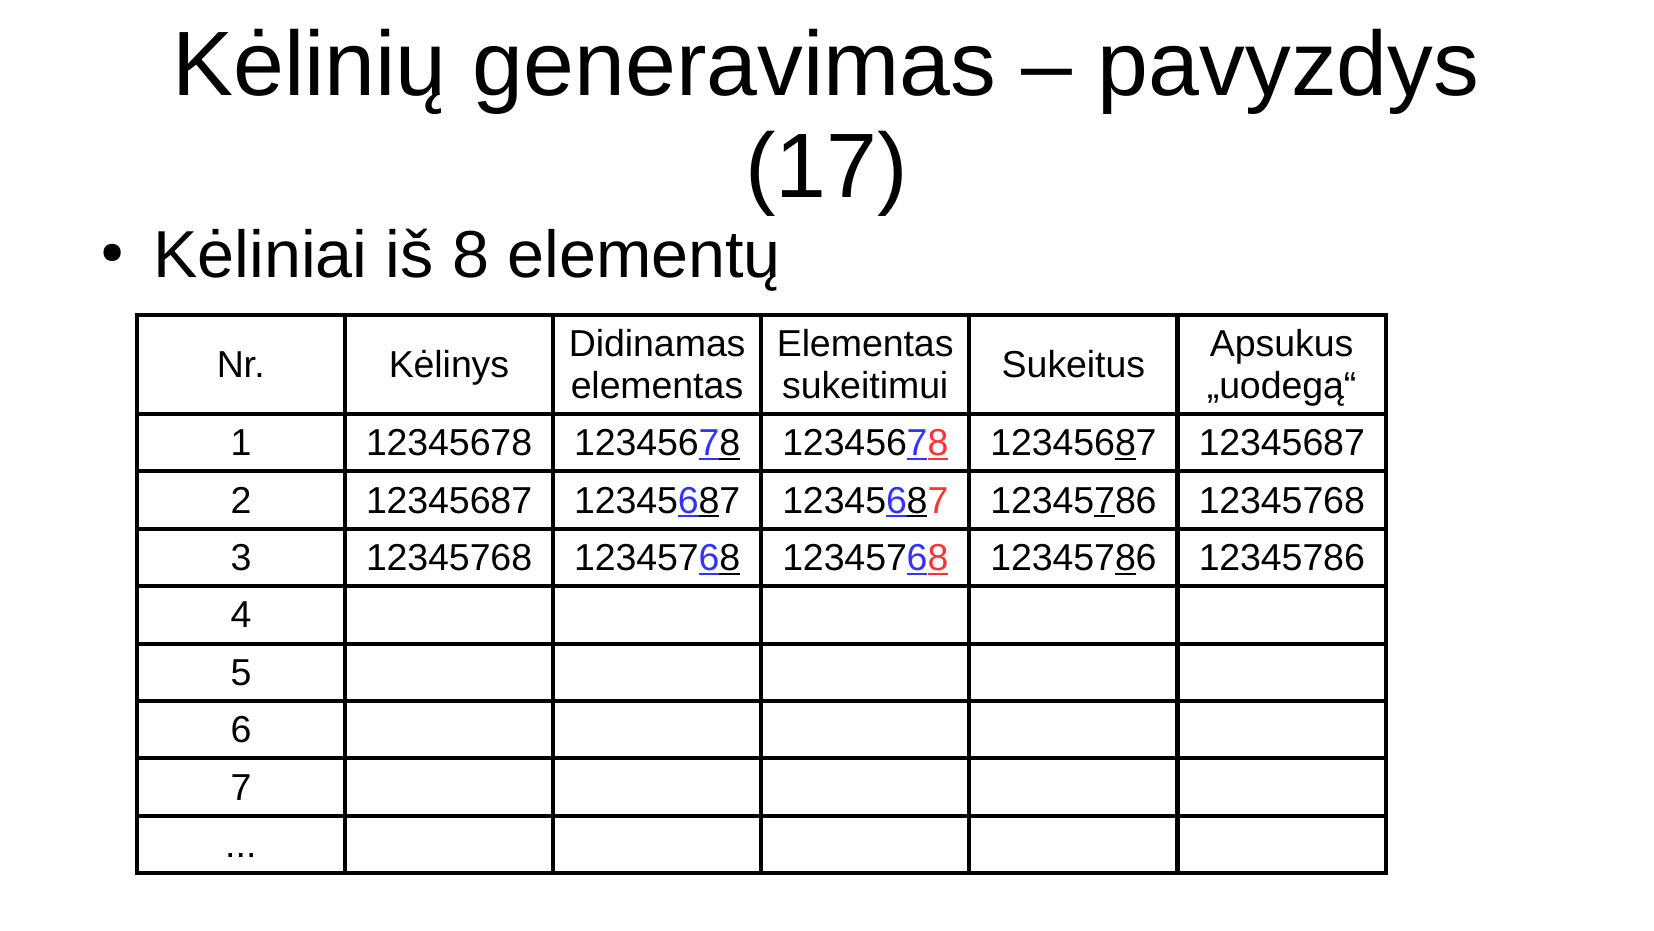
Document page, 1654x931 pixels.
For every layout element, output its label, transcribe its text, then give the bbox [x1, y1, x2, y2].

table_cell 6 [139, 703, 343, 756]
table_cell 12345687 [1180, 416, 1384, 469]
table_cell 12345768 [1180, 473, 1384, 527]
table_cell [555, 760, 759, 814]
table_cell [347, 703, 551, 756]
table_cell 12345768 [555, 531, 759, 584]
table_cell [1180, 818, 1384, 871]
table_cell [347, 760, 551, 814]
table_header Apsukus „uodegą“ [1180, 317, 1384, 412]
table_cell [1180, 703, 1384, 756]
table_cell [763, 818, 967, 871]
table_cell 12345687 [347, 473, 551, 527]
table_cell 2 [139, 473, 343, 527]
table_cell 12345687 [971, 416, 1175, 469]
table_cell [763, 588, 967, 642]
table_cell ... [139, 818, 343, 871]
table_cell [555, 703, 759, 756]
table_cell [347, 818, 551, 871]
table_cell [555, 588, 759, 642]
table_cell [971, 703, 1175, 756]
table_cell [763, 703, 967, 756]
table_cell 12345786 [1180, 531, 1384, 584]
table_cell 12345687 [763, 473, 967, 527]
table_cell 7 [139, 760, 343, 814]
table_cell [1180, 760, 1384, 814]
table_cell [971, 760, 1175, 814]
table_cell [971, 818, 1175, 871]
table_cell 12345687 [555, 473, 759, 527]
table_cell [555, 818, 759, 871]
table_header Didinamas elementas [555, 317, 759, 412]
table_cell [1180, 646, 1384, 699]
table_cell 12345678 [763, 416, 967, 469]
table_cell 1 [139, 416, 343, 469]
table_cell 5 [139, 646, 343, 699]
table_cell [347, 646, 551, 699]
table_header Elementas sukeitimui [763, 317, 967, 412]
table_cell [763, 646, 967, 699]
title Kėlinių generavimas – pavyzdys (17) [82, 12, 1571, 217]
table_cell 12345678 [555, 416, 759, 469]
table_header Nr. [139, 317, 343, 412]
list Kėliniai iš 8 elementų [82, 217, 1571, 757]
table_cell 12345786 [971, 473, 1175, 527]
table_cell 12345768 [763, 531, 967, 584]
table_cell [971, 646, 1175, 699]
table_cell 12345678 [347, 416, 551, 469]
table_cell [555, 646, 759, 699]
table_cell 12345786 [971, 531, 1175, 584]
table_cell [971, 588, 1175, 642]
table_cell [763, 760, 967, 814]
table_cell 3 [139, 531, 343, 584]
table_header Sukeitus [971, 317, 1175, 412]
table_cell 12345768 [347, 531, 551, 584]
table_cell [1180, 588, 1384, 642]
table_header Kėlinys [347, 317, 551, 412]
table_cell [347, 588, 551, 642]
table_cell 4 [139, 588, 343, 642]
